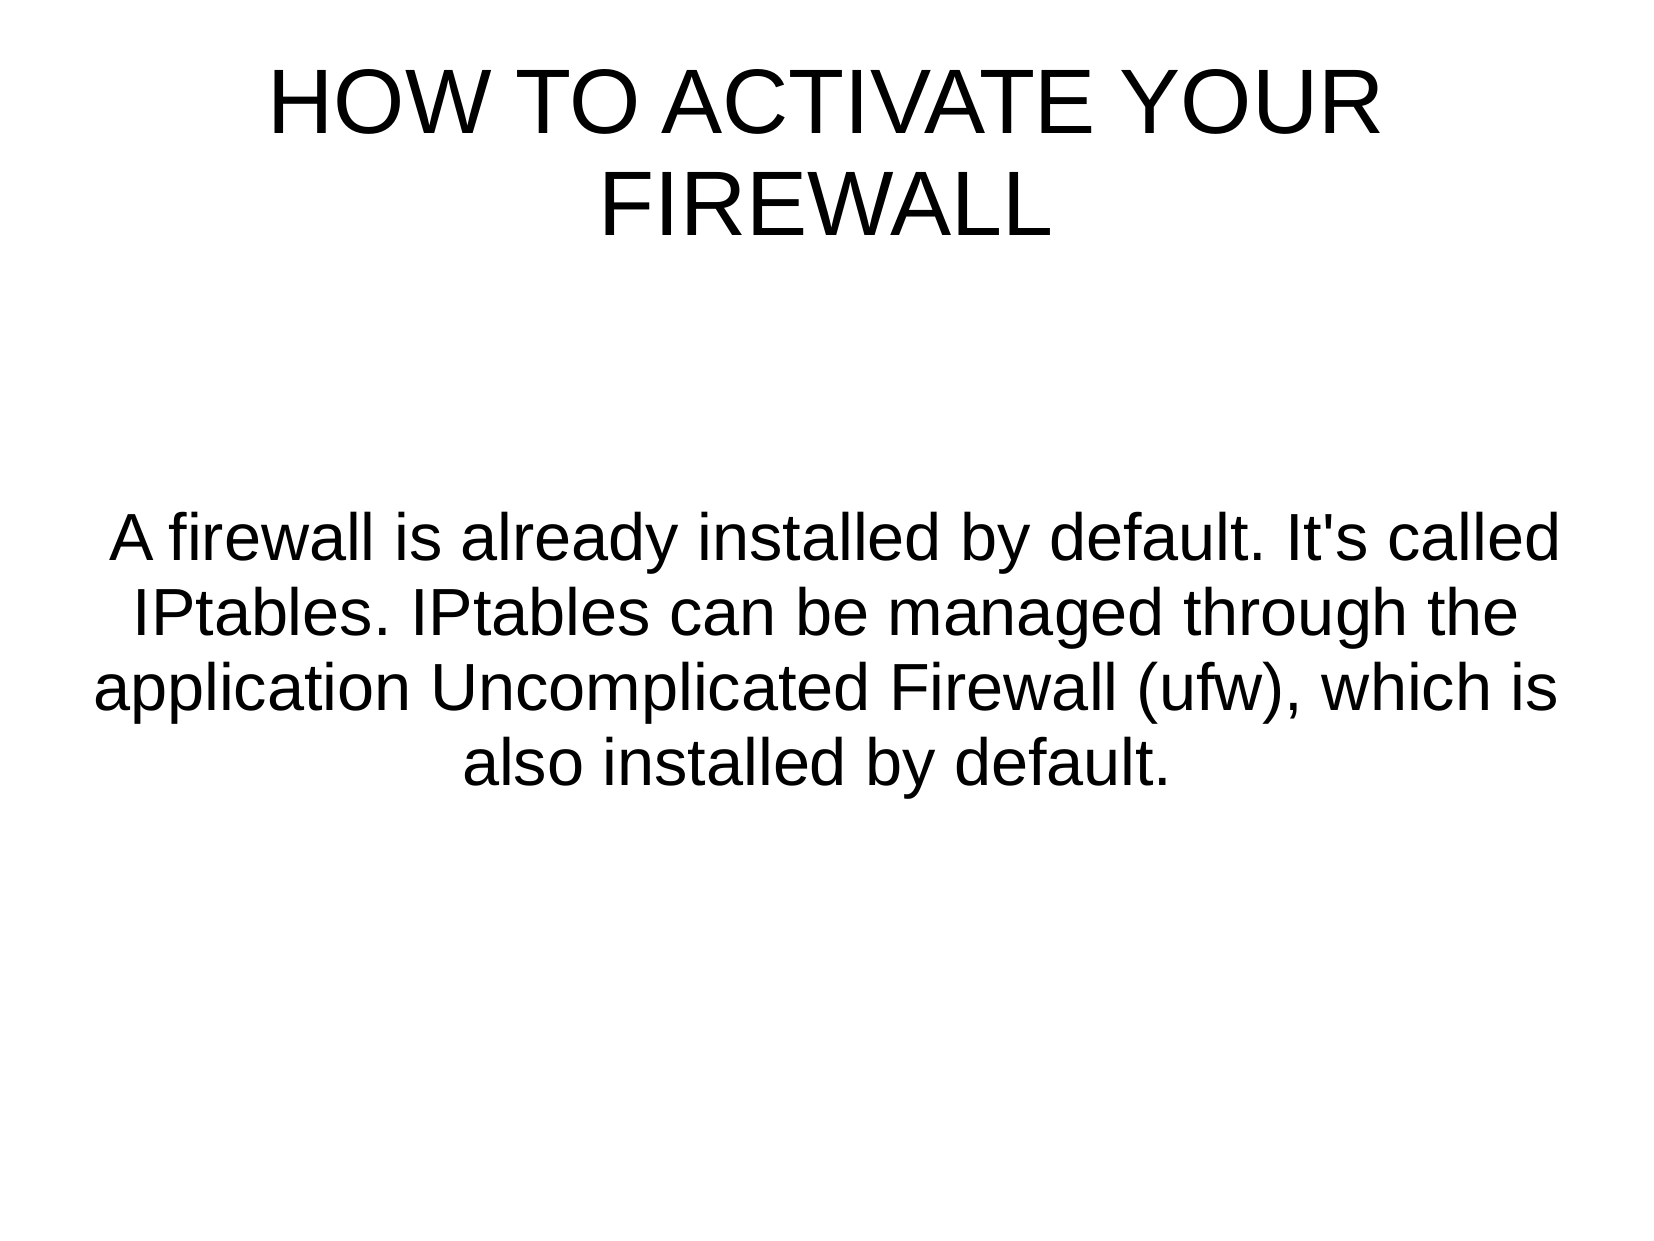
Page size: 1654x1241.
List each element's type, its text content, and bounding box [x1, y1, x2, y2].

subtitle A firewall is already installed by default. It's called IPtables. IPtables can be managed through the application Uncomplicated Firewall (ufw), which is also installed by default. [82, 290, 1571, 1010]
title HOW TO ACTIVATE YOUR FIREWALL [82, 49, 1571, 257]
